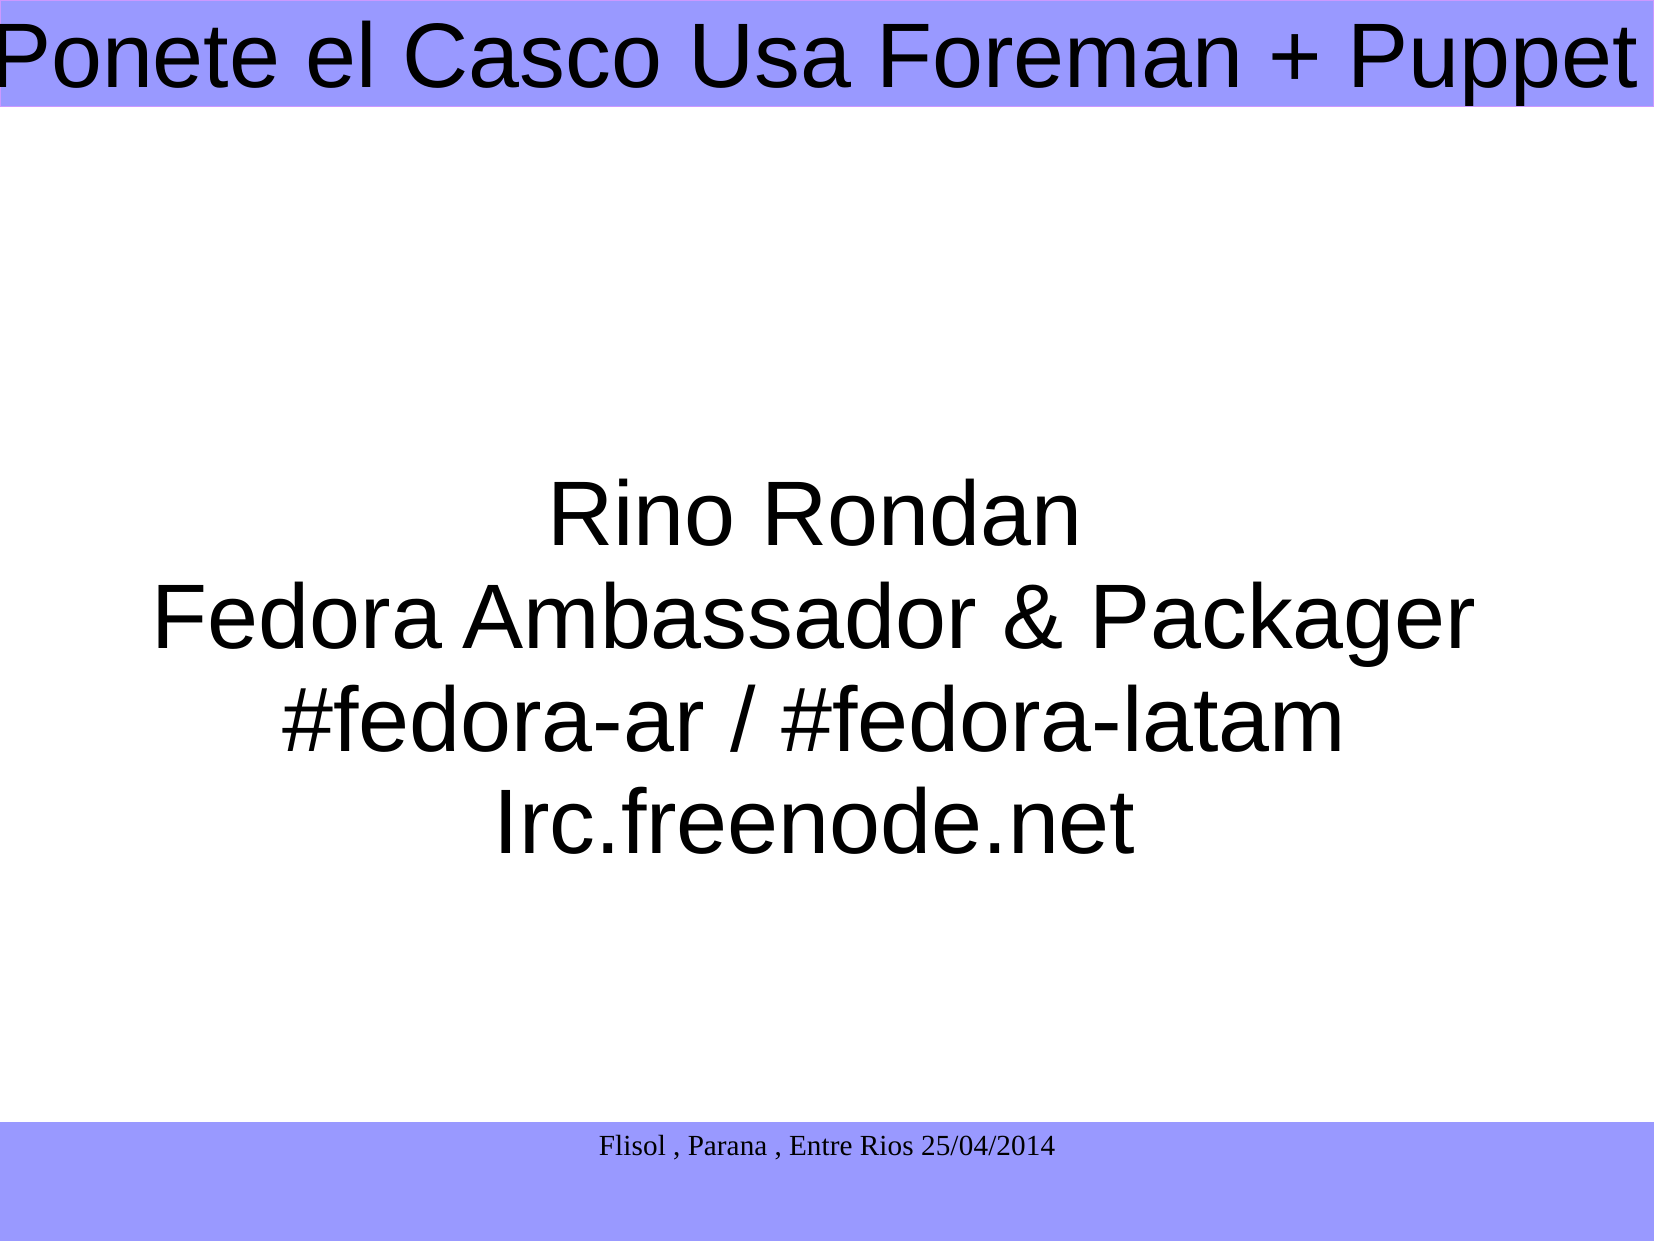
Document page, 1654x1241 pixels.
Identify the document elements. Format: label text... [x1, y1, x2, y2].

title Ponete el Casco Usa Foreman + Puppet [0, 0, 1654, 160]
subtitle Rino Rondan Fedora Ambassador & Packager #fedora-ar / #fedora-latam Irc.freenode.net [70, 308, 1559, 1028]
